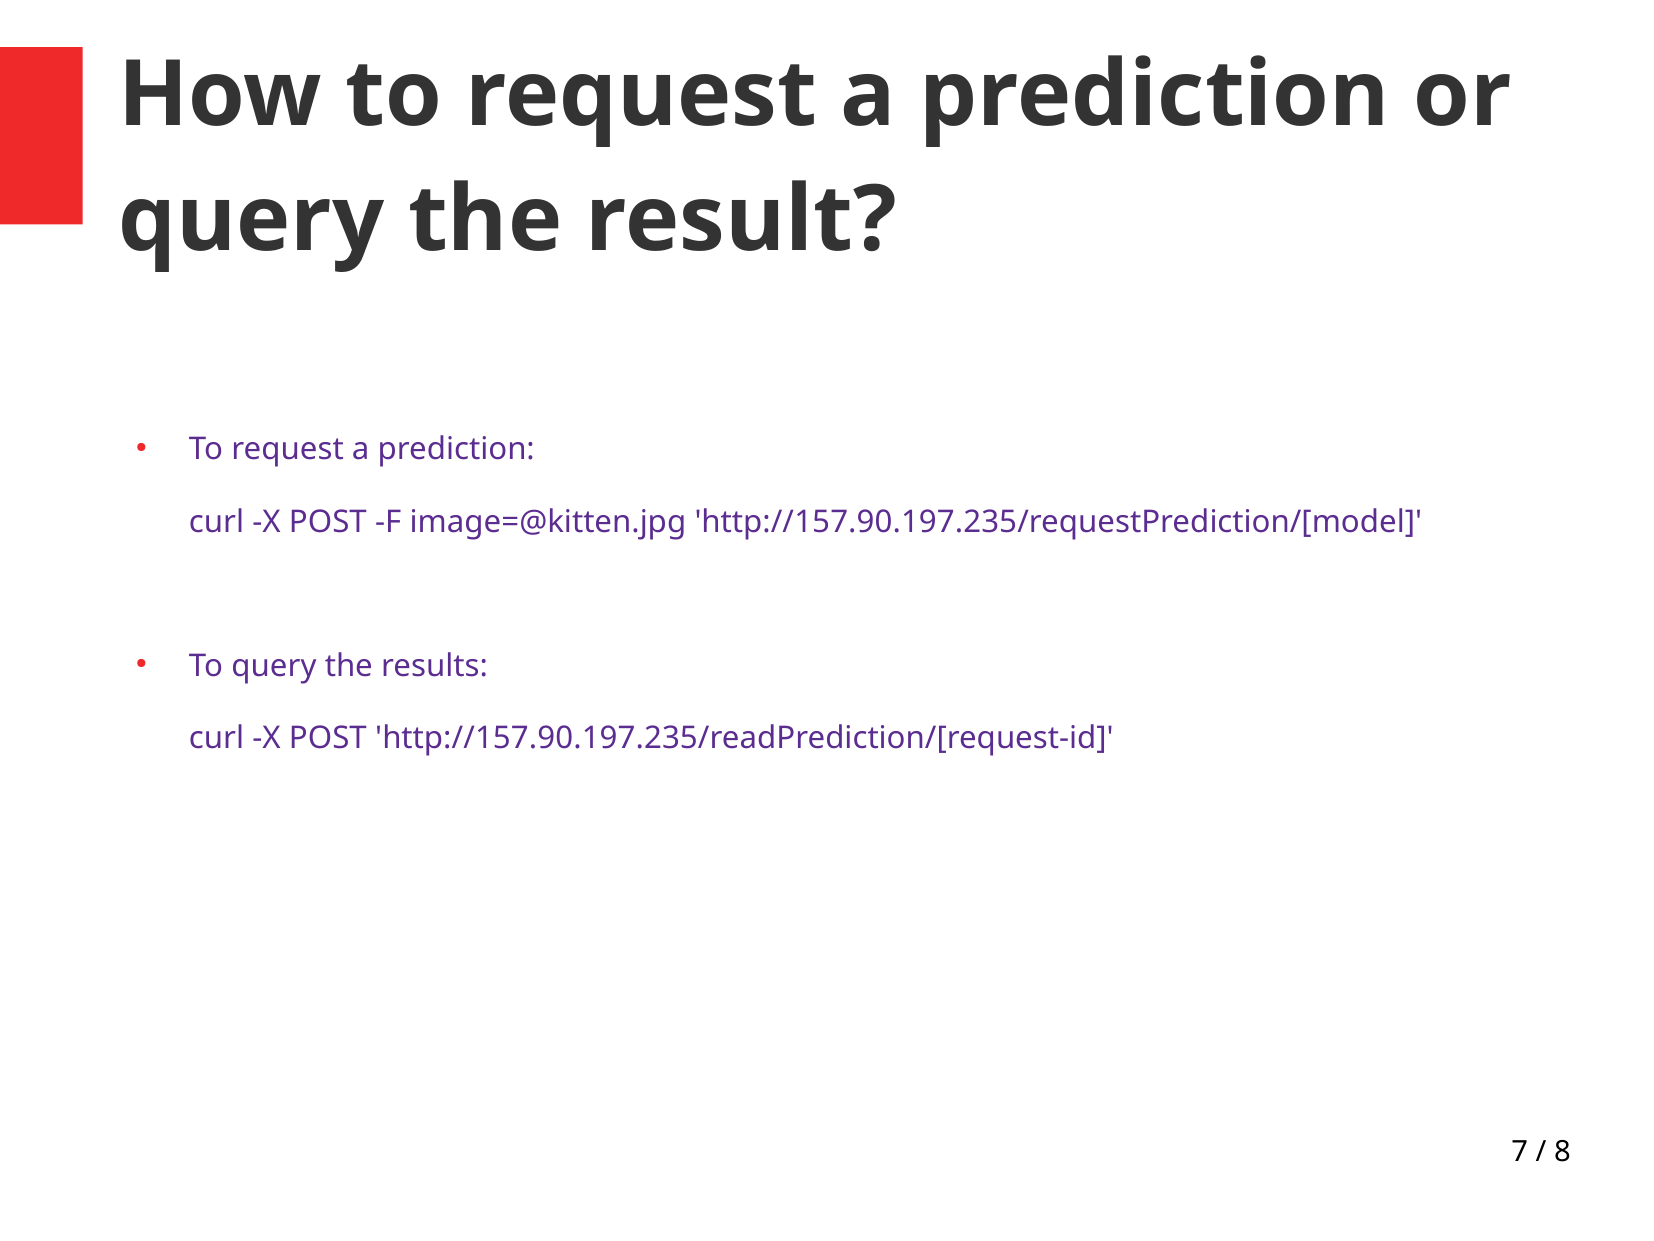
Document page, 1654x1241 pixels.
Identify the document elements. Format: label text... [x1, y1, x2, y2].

list To request a prediction: curl -X POST -F image=@kitten.jpg 'http://157.90.197.235/requestPrediction/[model]' To query the results: curl -X POST 'http://157.90.197.235/readPrediction/[request-id]' [118, 354, 1536, 1074]
title How to request a prediction or query the result? [118, 45, 1571, 260]
